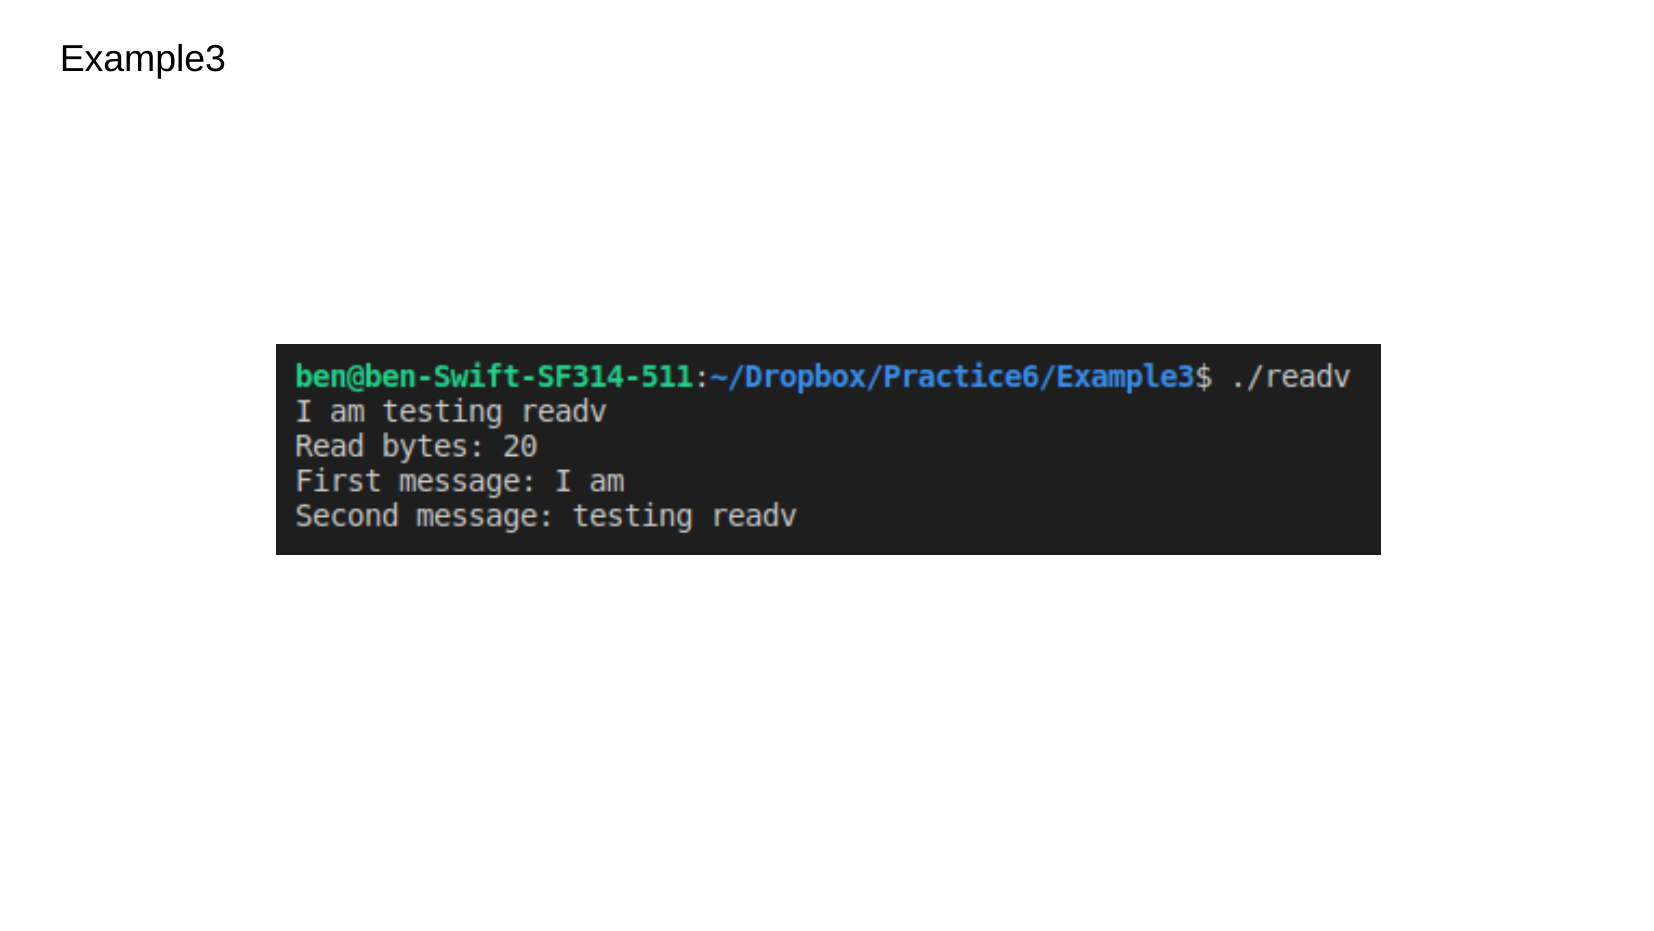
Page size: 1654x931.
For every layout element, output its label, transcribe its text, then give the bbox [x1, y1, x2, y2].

text_box Example3 [45, 30, 856, 87]
picture [276, 344, 1381, 555]
